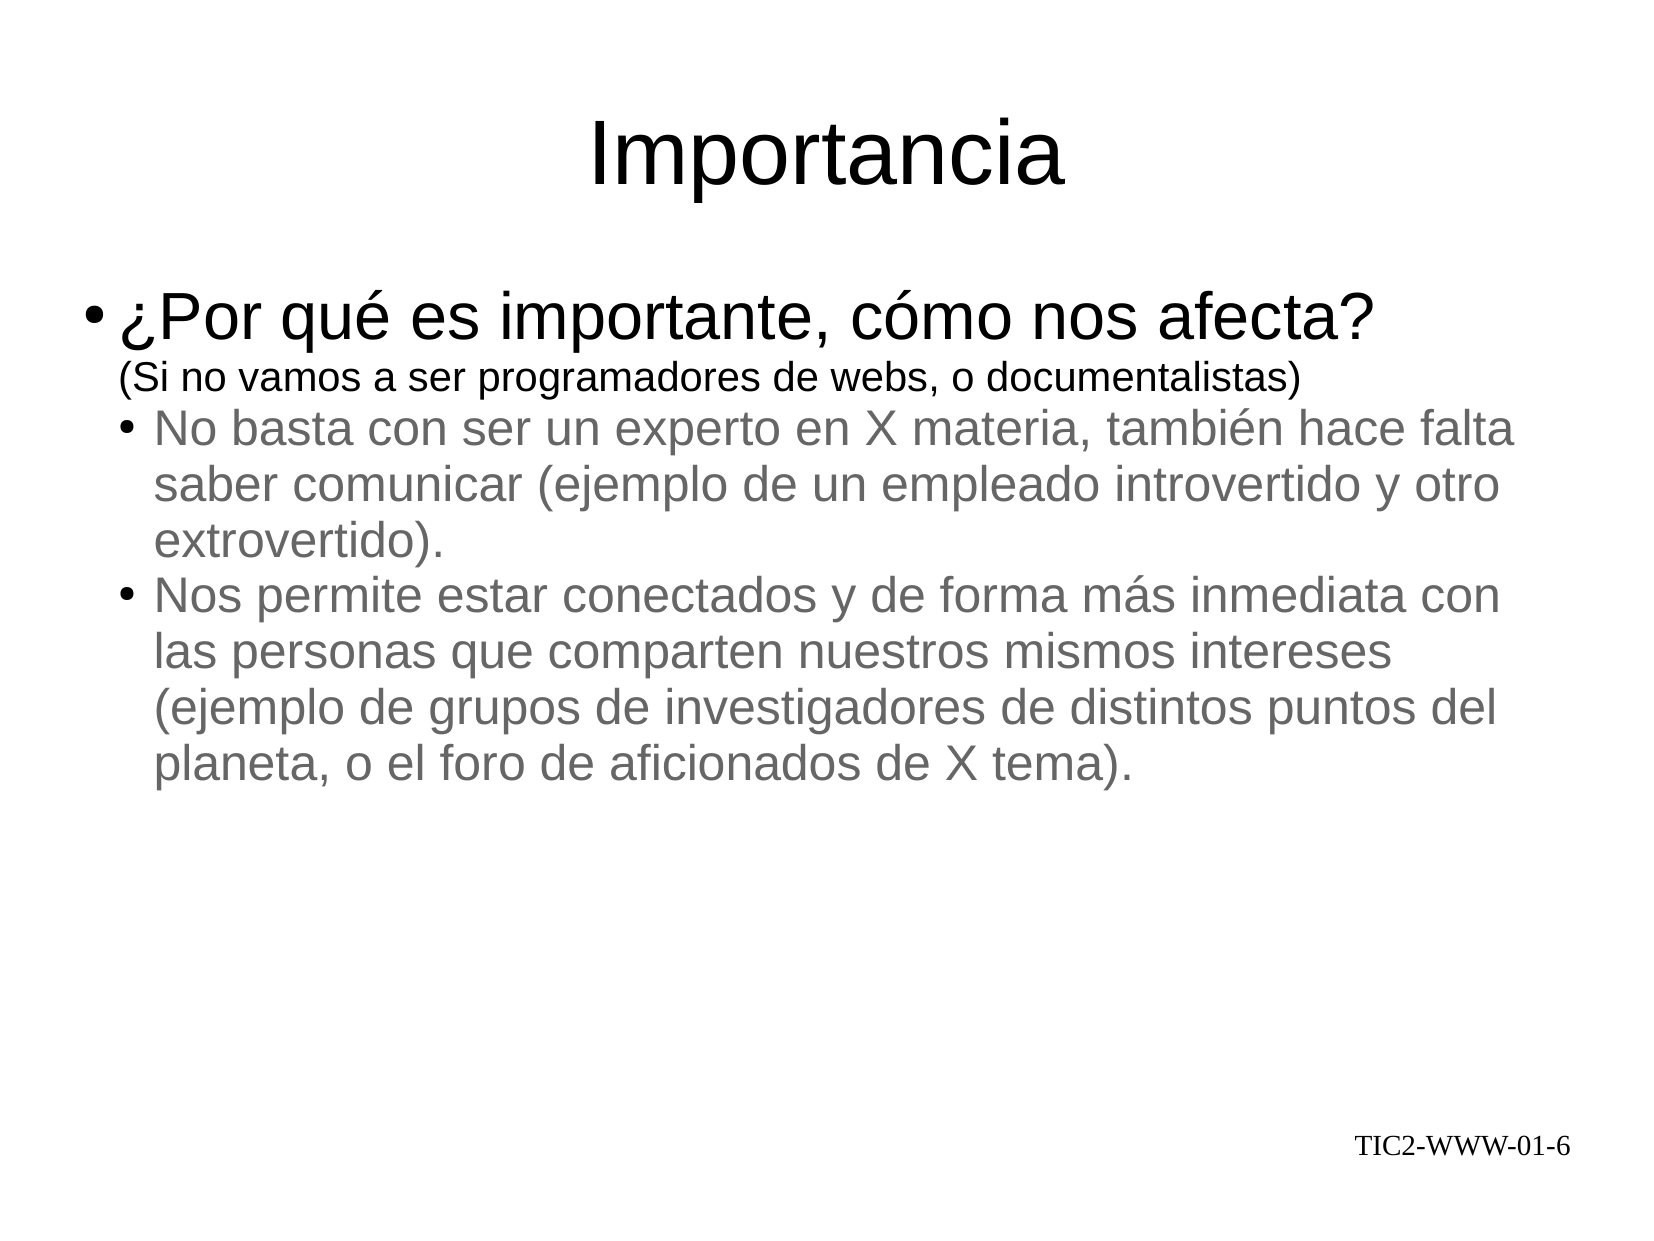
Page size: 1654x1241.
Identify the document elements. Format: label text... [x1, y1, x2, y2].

subtitle ¿Por qué es importante, cómo nos afecta? (Si no vamos a ser programadores de webs, o documentalistas) No basta con ser un experto en X materia, también hace falta saber comunicar (ejemplo de un empleado introvertido y otro extrovertido). Nos permite estar conectados y de forma más inmediata con las personas que comparten nuestros mismos intereses (ejemplo de grupos de investigadores de distintos puntos del planeta, o el foro de aficionados de X tema). [82, 279, 1571, 791]
title Importancia [82, 49, 1571, 257]
